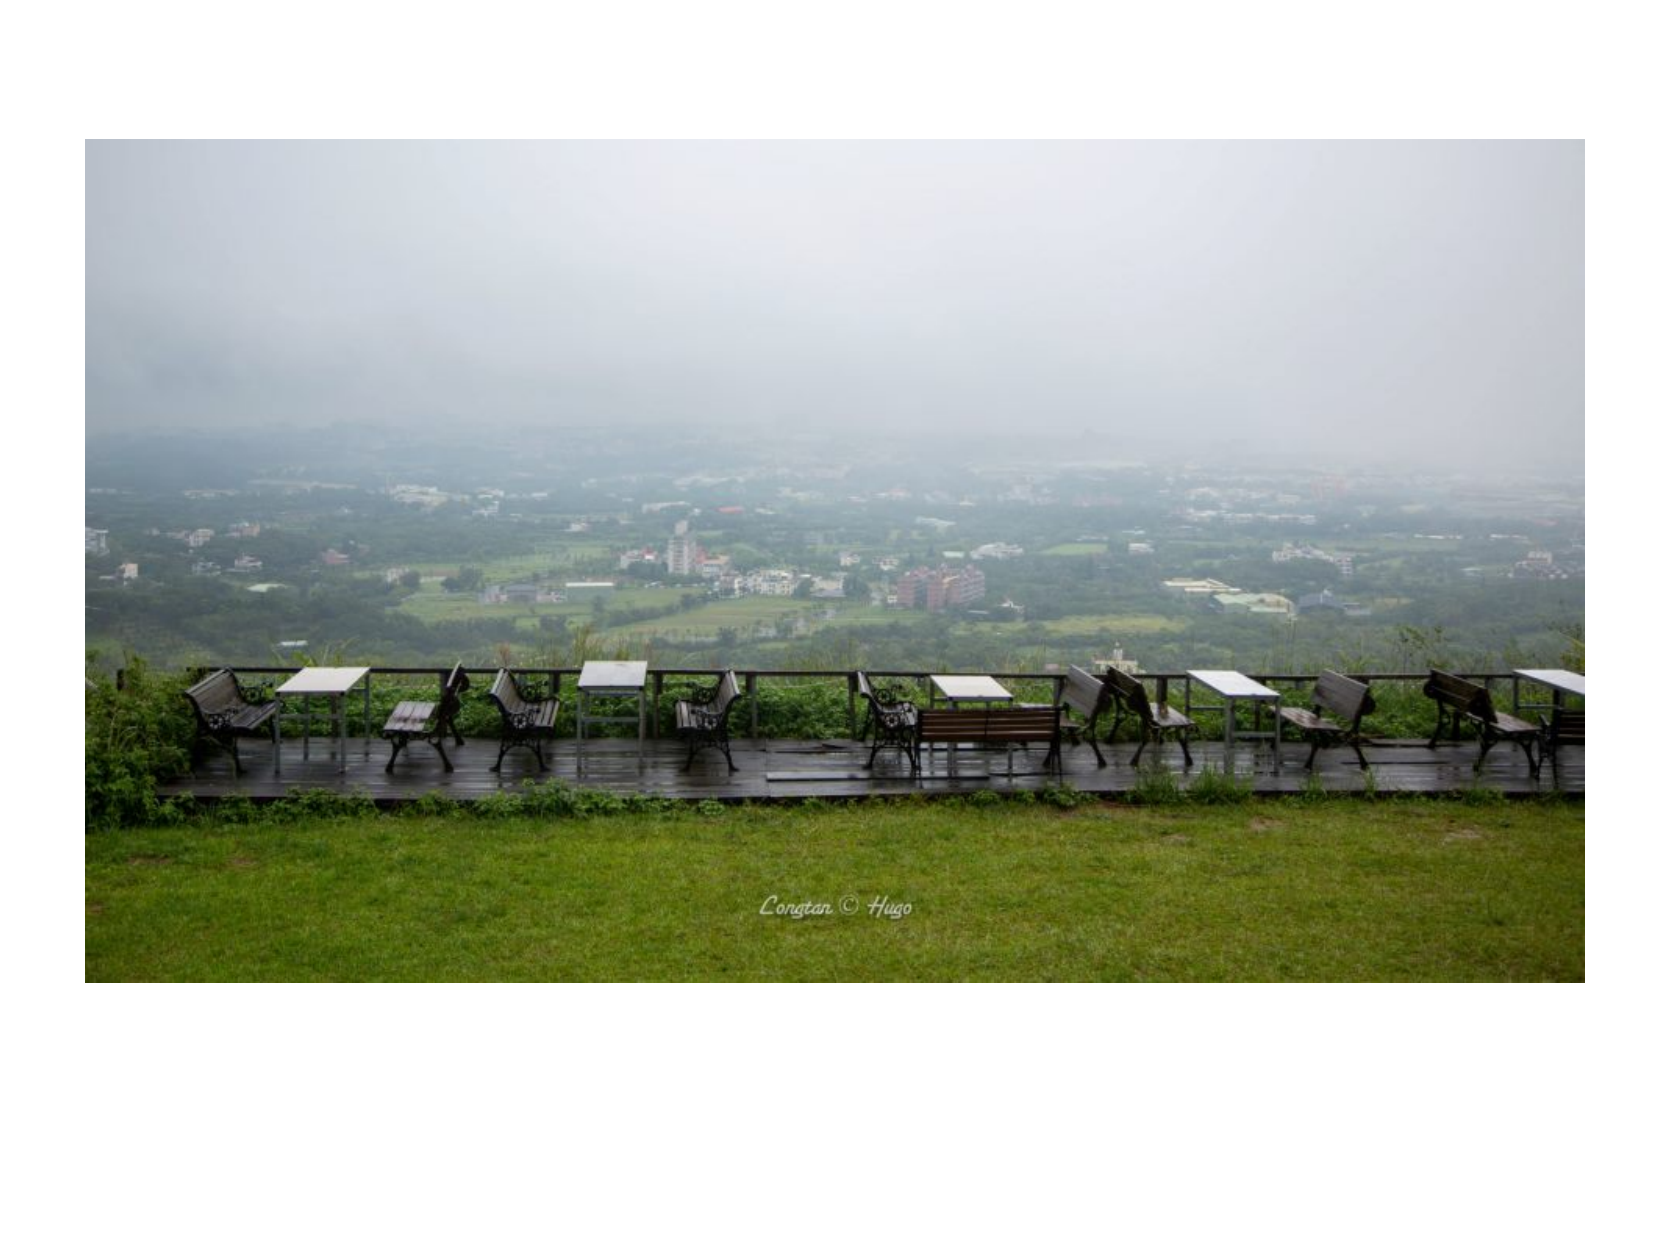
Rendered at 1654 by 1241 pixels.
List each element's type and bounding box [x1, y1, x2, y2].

picture [85, 139, 1585, 983]
